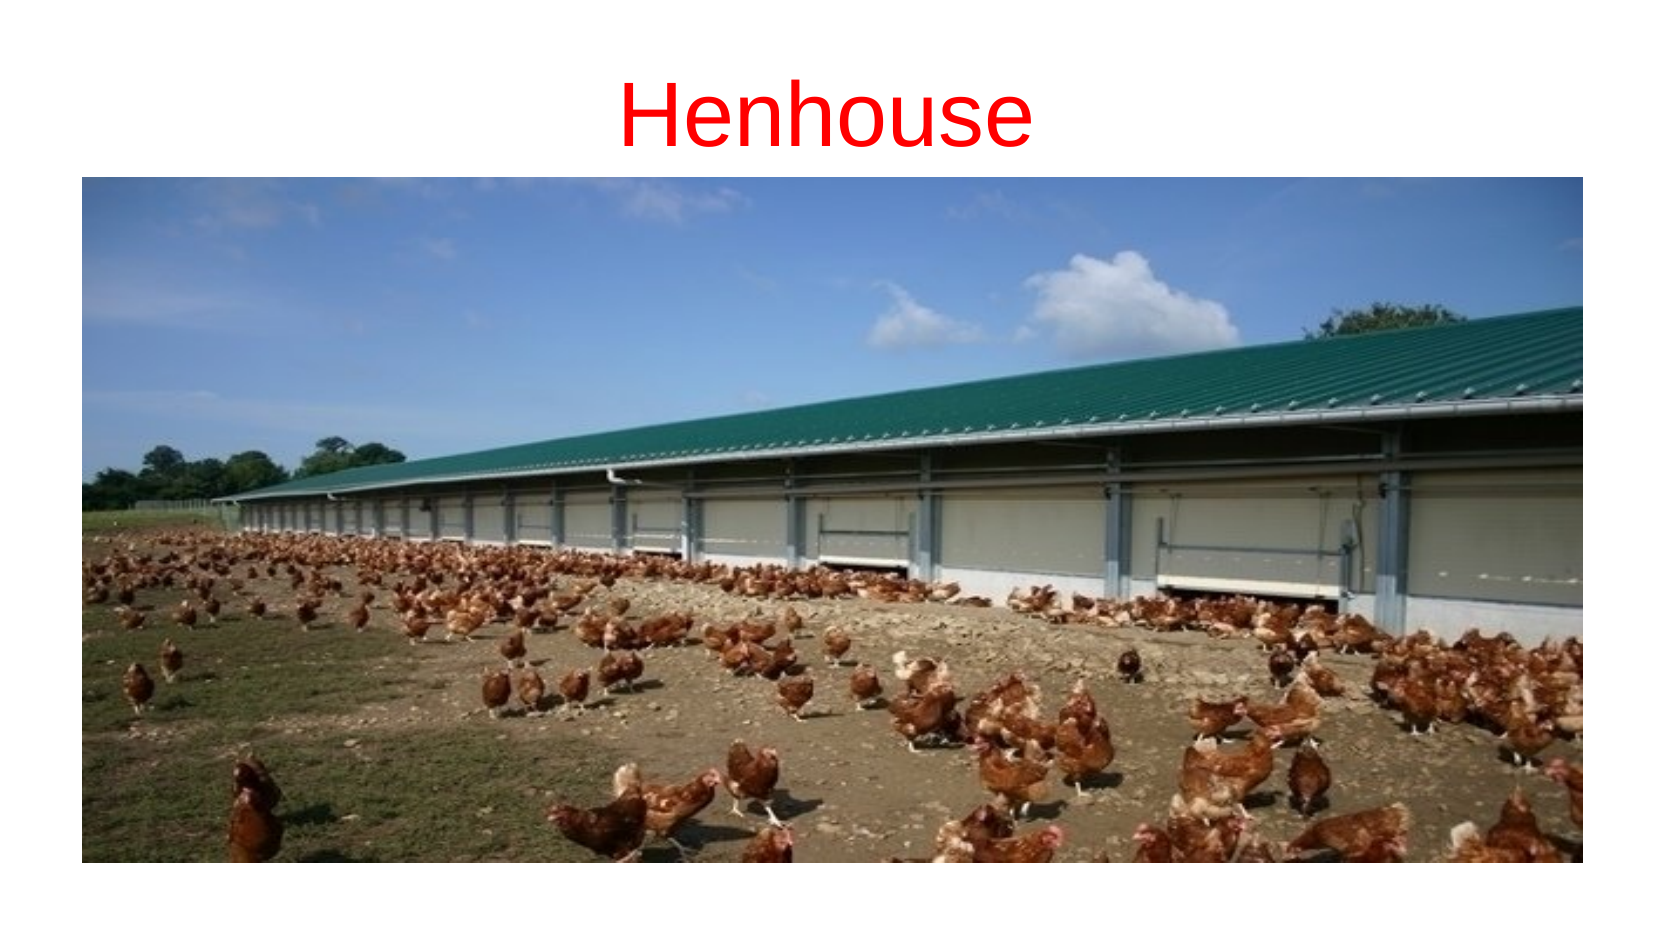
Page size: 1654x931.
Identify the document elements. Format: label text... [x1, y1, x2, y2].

picture [82, 177, 1583, 863]
title Henhouse [82, 37, 1571, 177]
